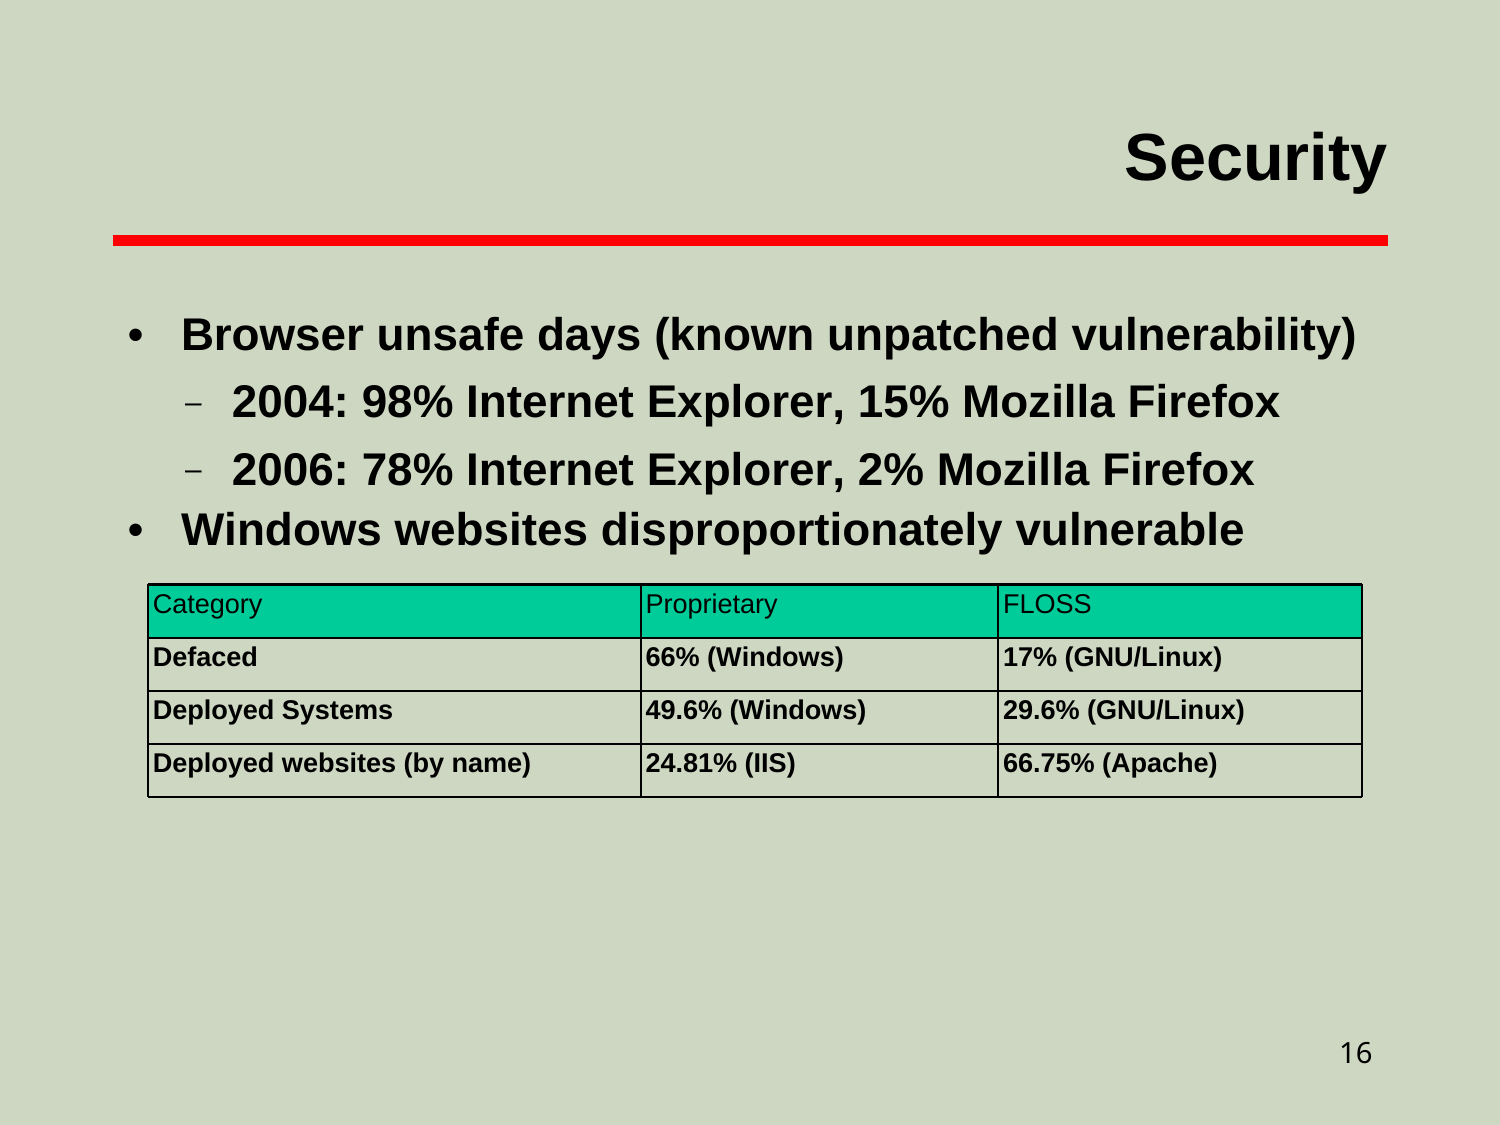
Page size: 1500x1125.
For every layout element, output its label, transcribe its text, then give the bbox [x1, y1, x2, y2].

list Browser unsafe days (known unpatched vulnerability) 2004: 98% Internet Explorer, 15% Mozilla Firefox 2006: 78% Internet Explorer, 2% Mozilla Firefox Windows websites disproportionately vulnerable [110, 312, 1391, 1118]
list Deployed Systems [149, 692, 640, 743]
list Proprietary [642, 586, 997, 637]
list Deployed websites (by name) [149, 745, 640, 796]
list 29.6% (GNU/Linux) [999, 692, 1361, 743]
list 66.75% (Apache) [999, 745, 1361, 796]
list 17% (GNU/Linux) [999, 639, 1361, 690]
list Defaced [149, 639, 640, 690]
list Category [149, 586, 640, 637]
list 66% (Windows) [642, 639, 997, 690]
list 24.81% (IIS) [642, 745, 997, 796]
list 49.6% (Windows) [642, 692, 997, 743]
title Security [337, 85, 1388, 224]
list FLOSS [999, 586, 1361, 637]
